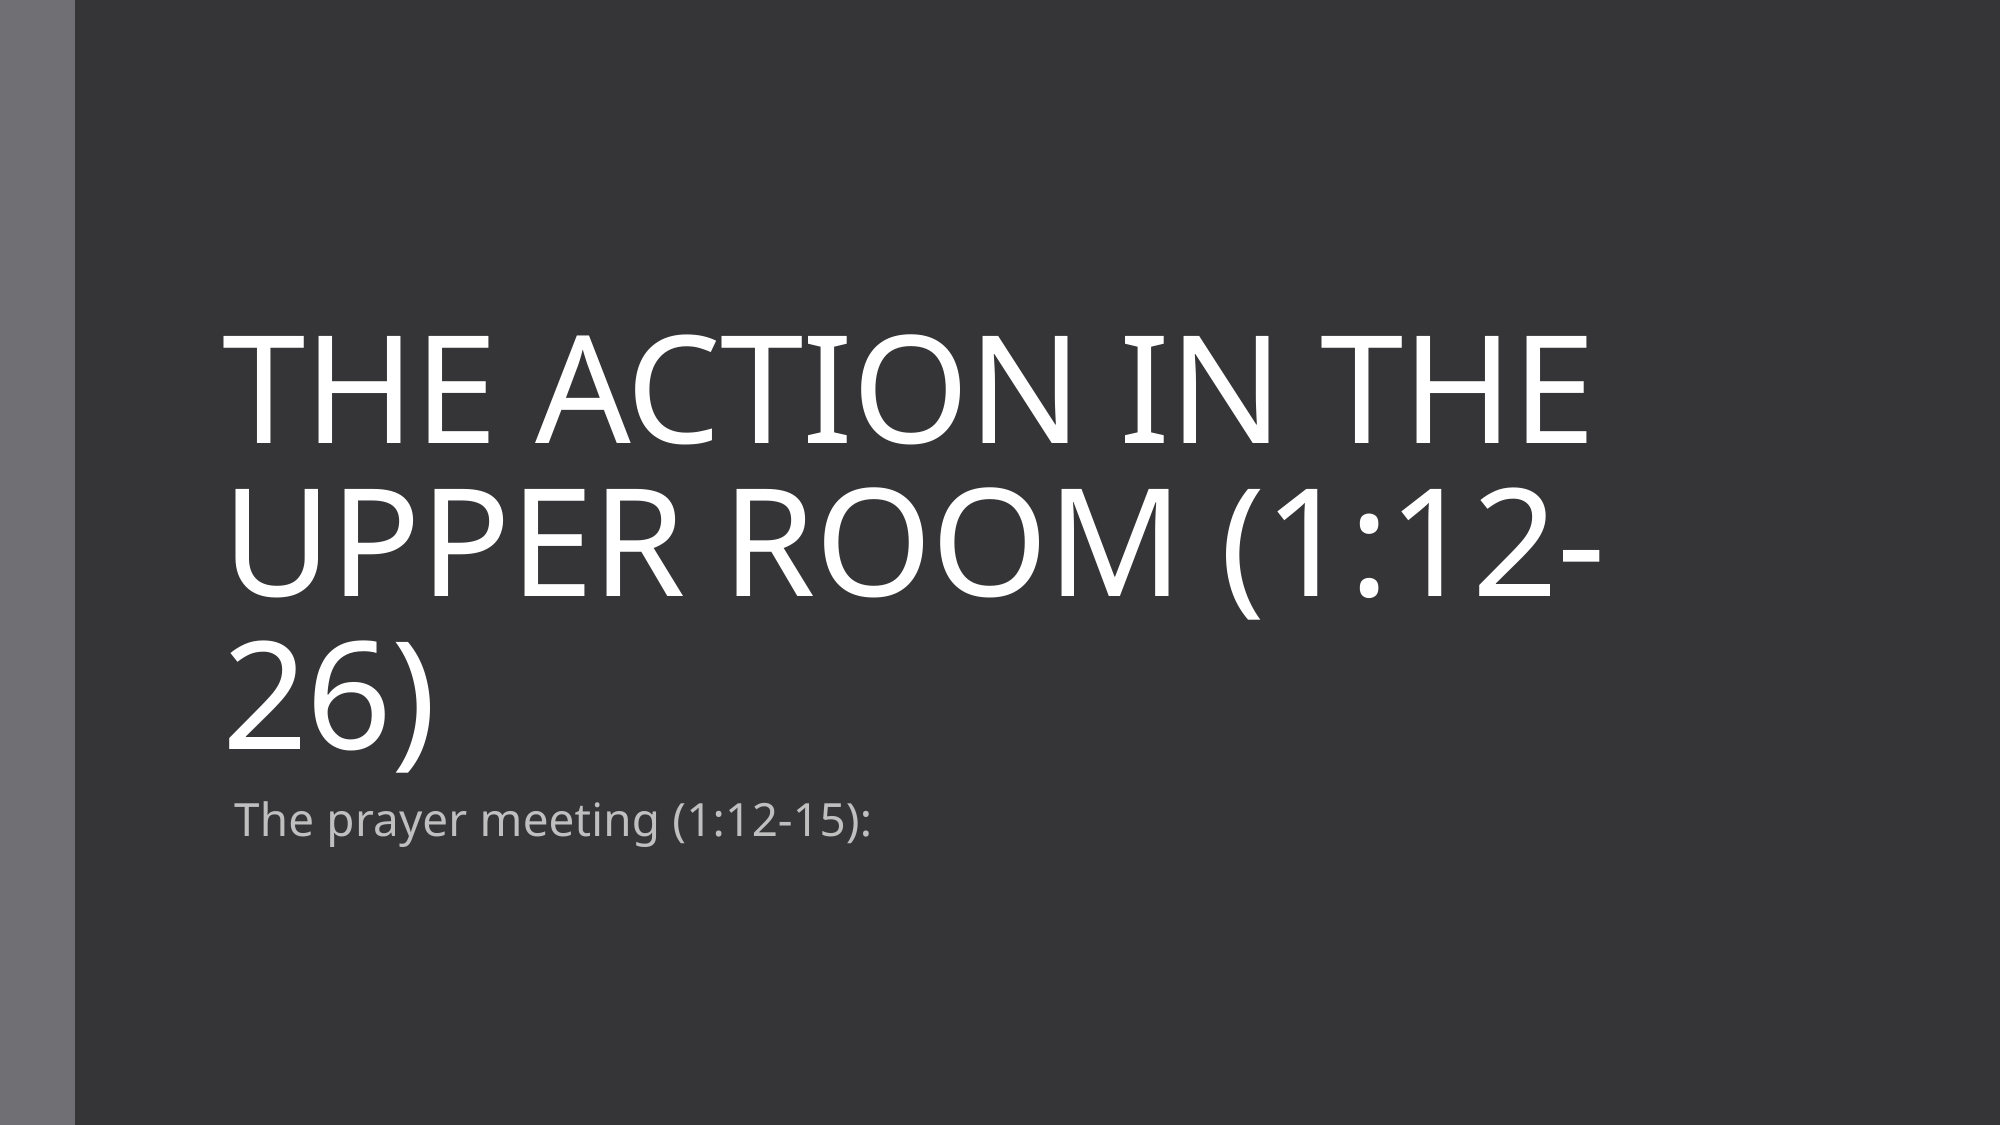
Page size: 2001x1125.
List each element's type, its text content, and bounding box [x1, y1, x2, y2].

title THE ACTION IN THE UPPER ROOM (1:12-26) [206, 124, 1752, 787]
subtitle The prayer meeting (1:12-15): [206, 787, 1752, 1066]
